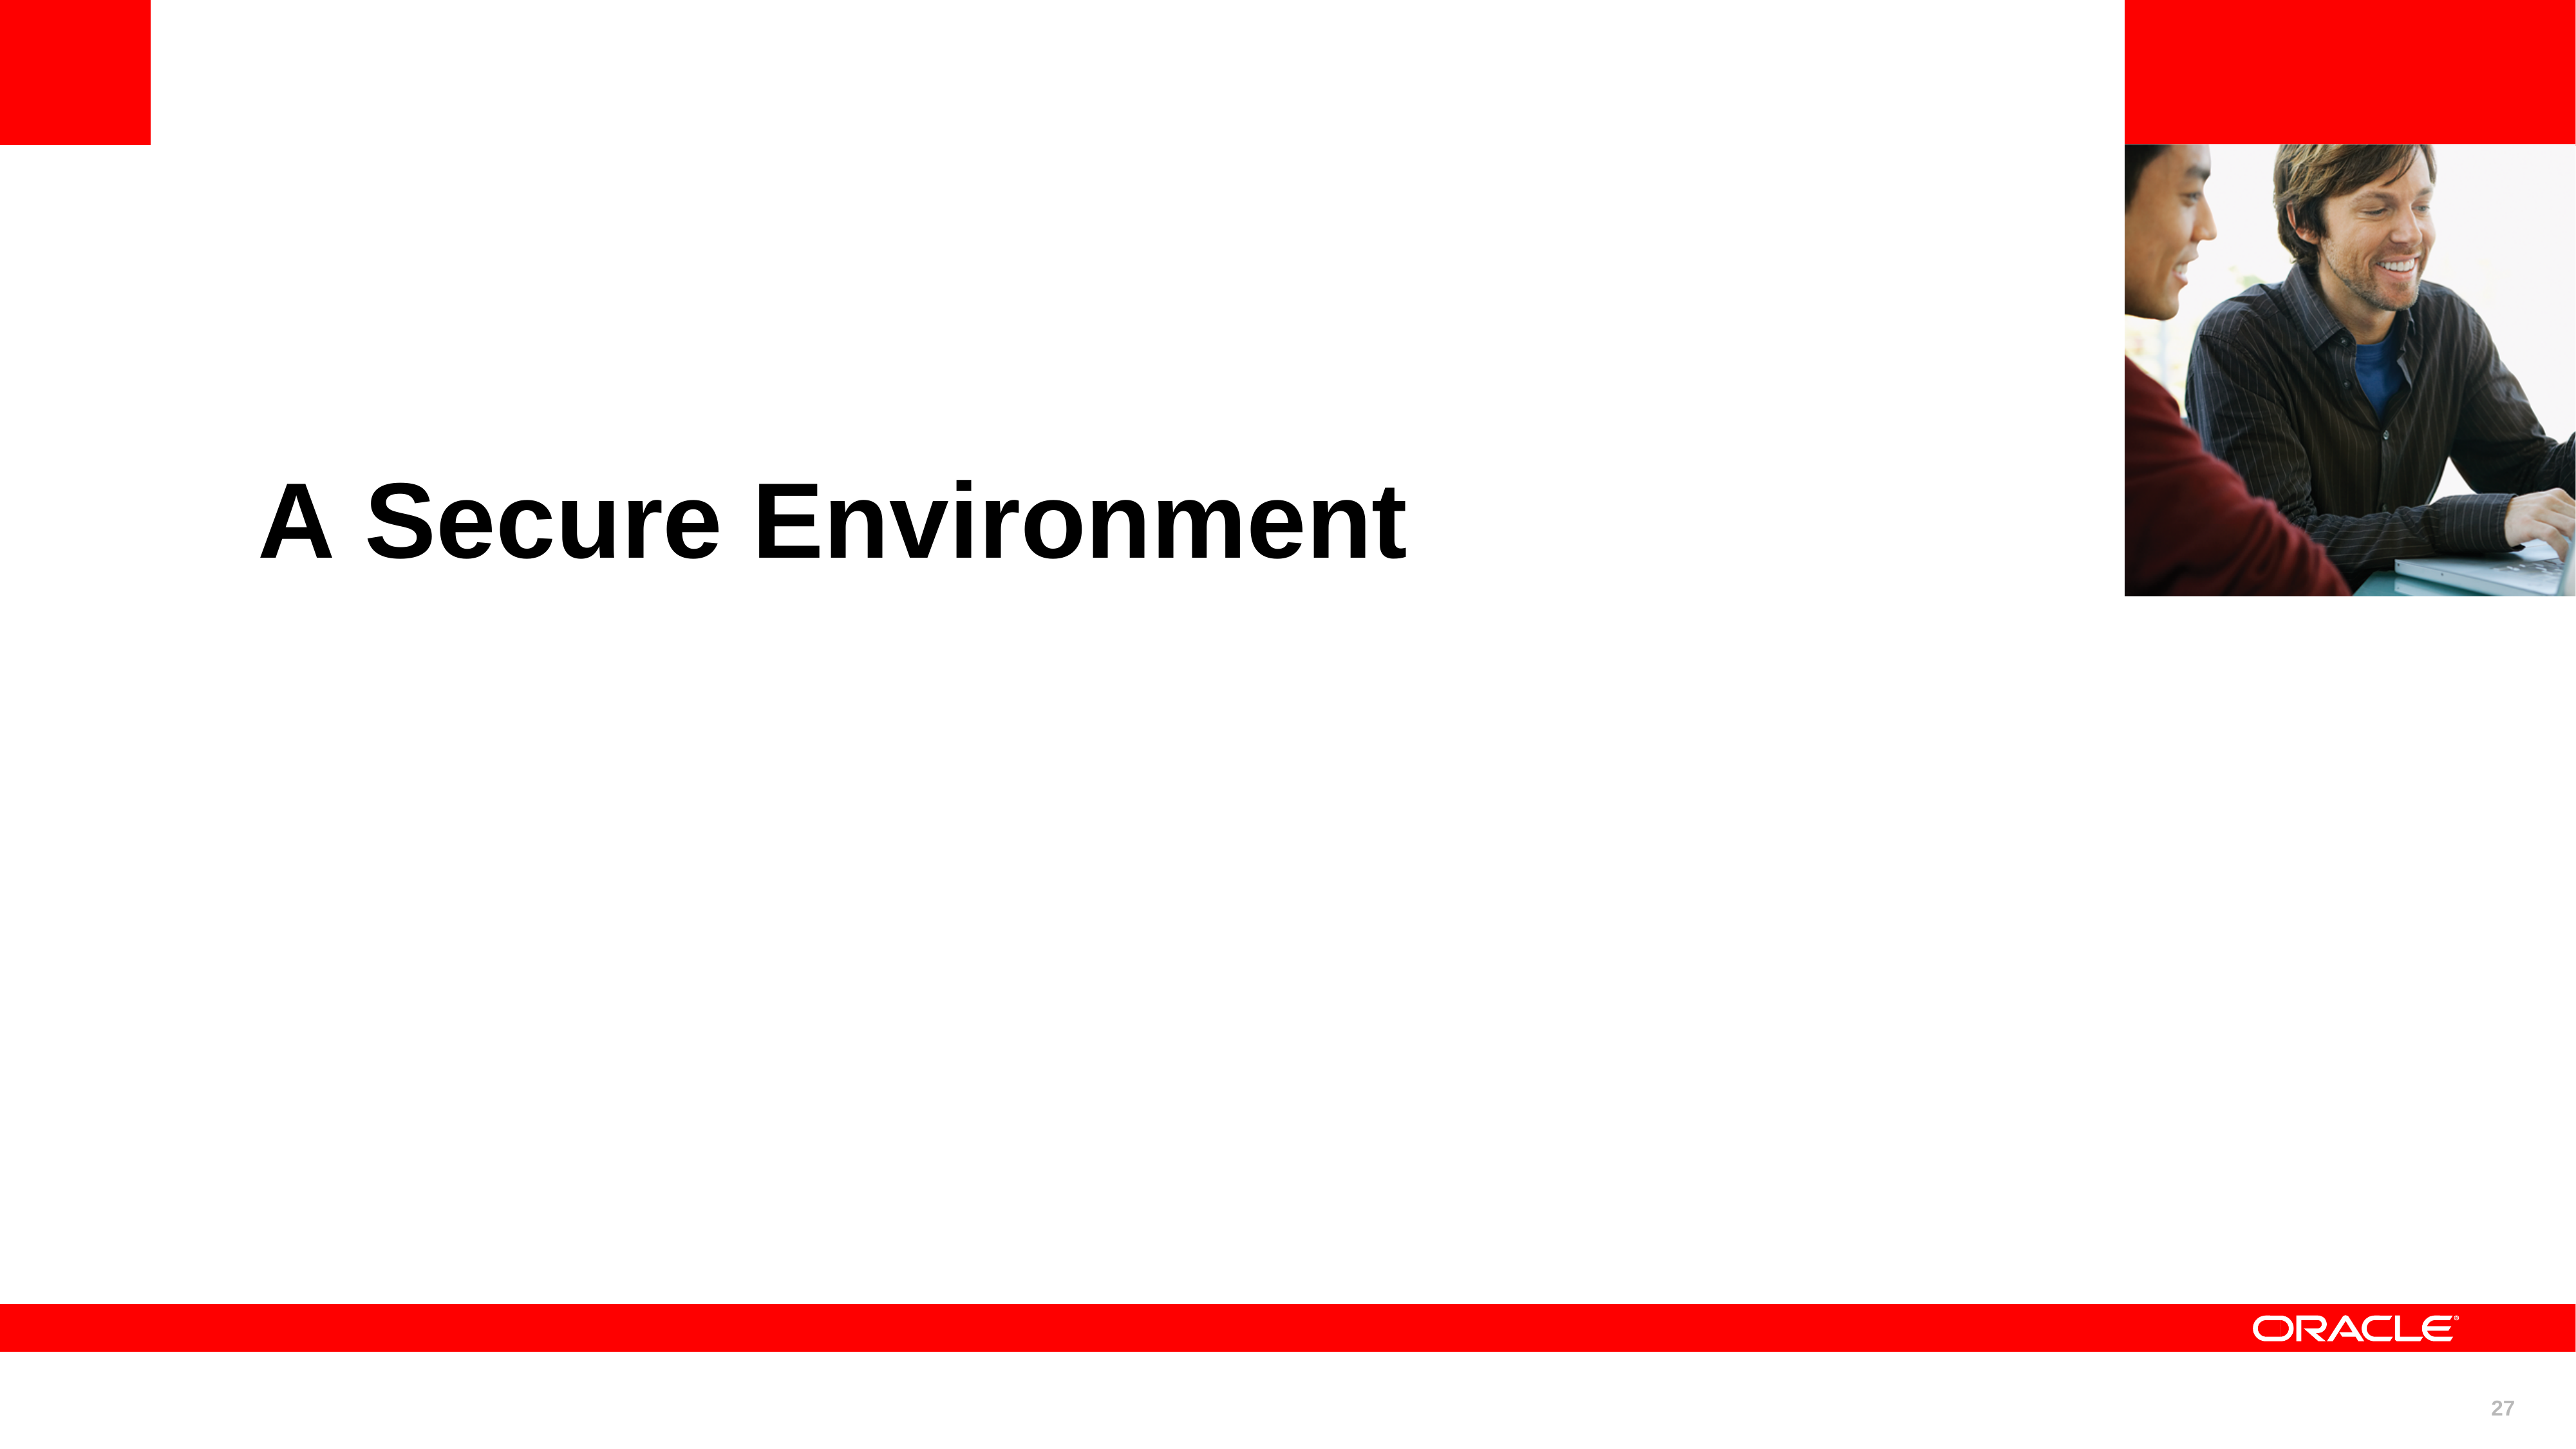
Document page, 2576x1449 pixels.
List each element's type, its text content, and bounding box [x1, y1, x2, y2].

picture [2125, 0, 2576, 596]
text_box A Secure Environment [258, 451, 2061, 580]
picture [0, 0, 151, 145]
picture [0, 1304, 2576, 1352]
